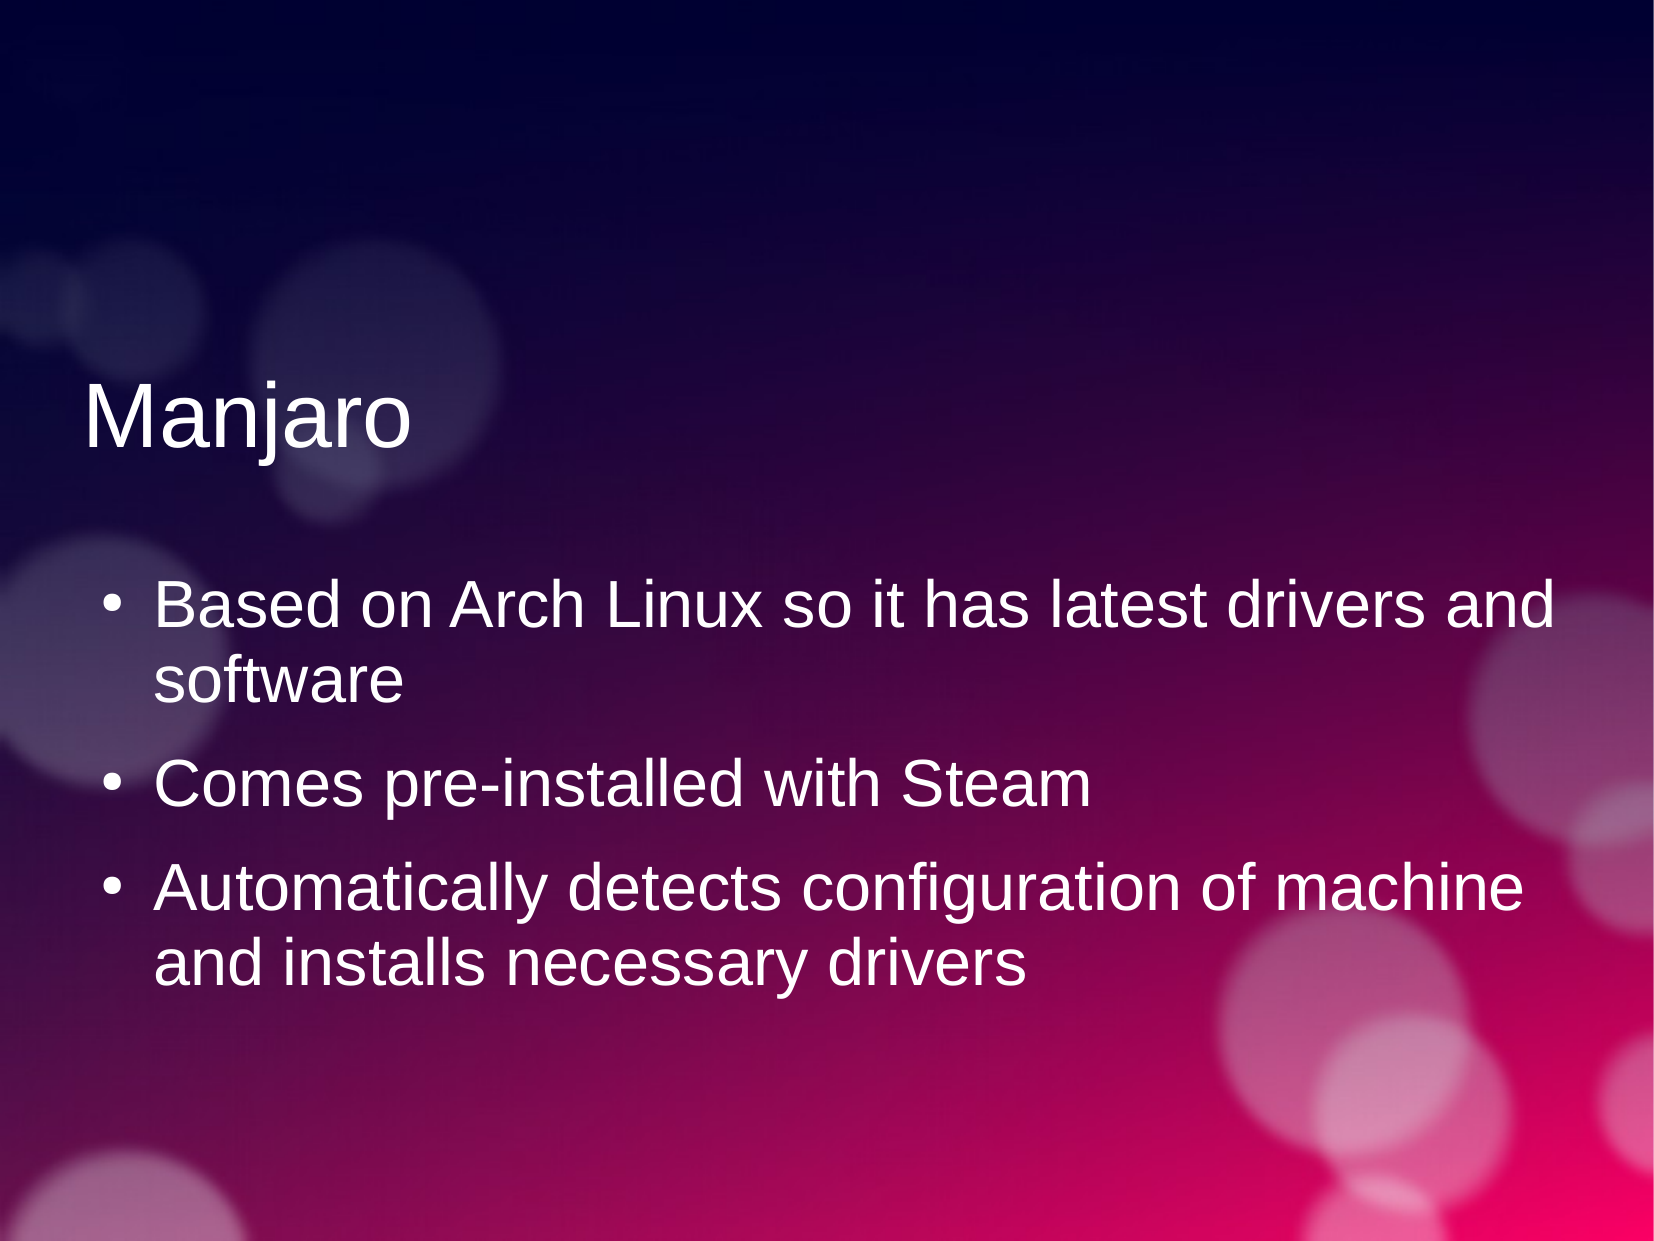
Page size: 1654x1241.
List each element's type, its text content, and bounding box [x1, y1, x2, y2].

picture [0, 0, 1654, 1241]
title Manjaro [82, 312, 1571, 520]
list Based on Arch Linux so it has latest drivers and software Comes pre-installed with Steam Automatically detects configuration of machine and installs necessary drivers [82, 566, 1571, 1010]
